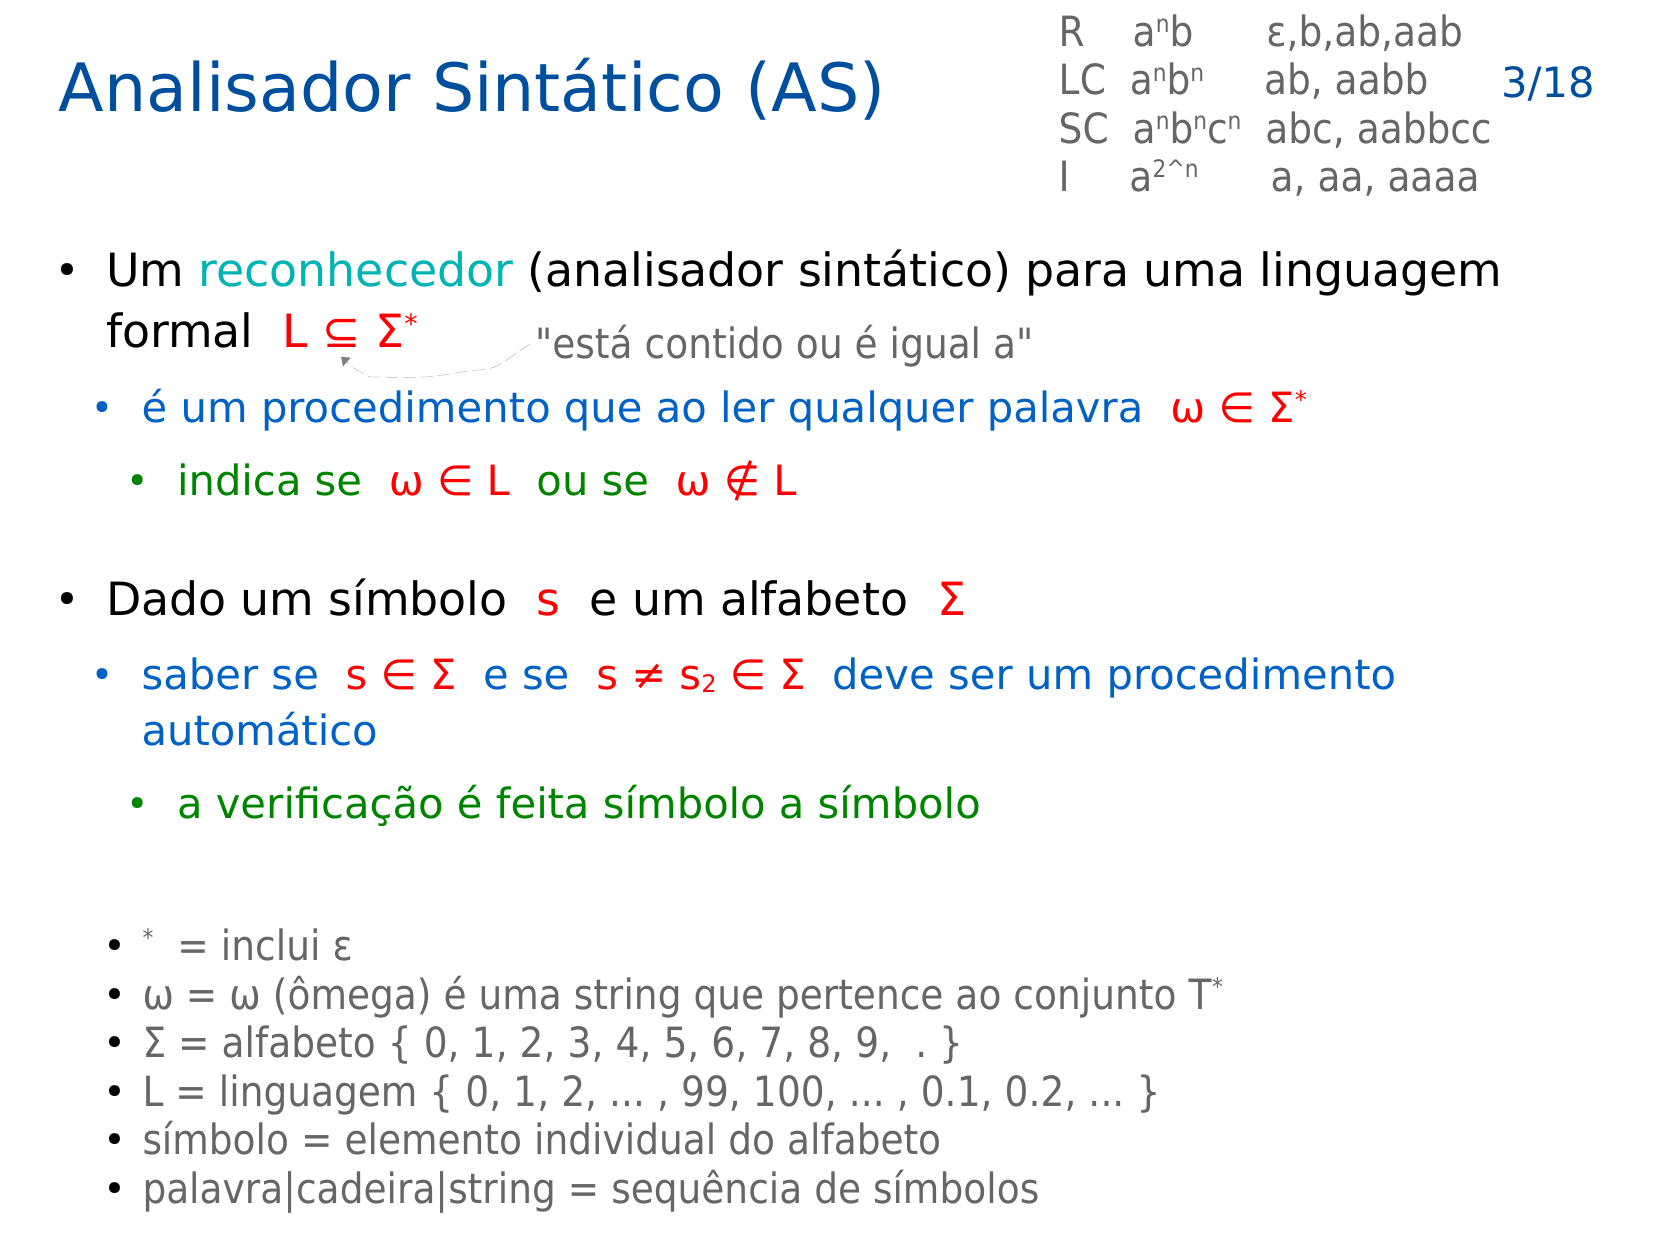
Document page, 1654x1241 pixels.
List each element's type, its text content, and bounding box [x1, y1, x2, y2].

text_box * = inclui ε ω = ω (ômega) é uma string que pertence ao conjunto T* Σ = alfabeto { 0, 1, 2, 3, 4, 5, 6, 7, 8, 9, . } L = linguagem { 0, 1, 2, ... , 99, 100, ... , 0.1, 0.2, ... } símbolo = elemento individual do alfabeto palavra|cadeira|string = sequência de símbolos [92, 914, 1286, 1241]
title Analisador Sintático (AS) [59, 29, 1043, 148]
text_box R anb ε,b,ab,aab LC anbn ab, aabb SC anbncn abc, aabbcc I a2^n a, aa, aaaa [1043, 0, 1563, 243]
text_box "está contido ou é igual a" [520, 312, 1088, 385]
title Analisador Sintático (AS) [1563, 29, 1625, 148]
list Um reconhecedor (analisador sintático) para uma linguagem formal L ⊆ Σ* é um procedimento que ao ler qualquer palavra ω ∈ Σ* indica se ω ∈ L ou se ω ∉ L Dado um símbolo s e um alfabeto Σ saber se s ∈ Σ e se s ≠ s2 ∈ Σ deve ser um procedimento automático a verificação é feita símbolo a símbolo [59, 236, 1595, 1211]
